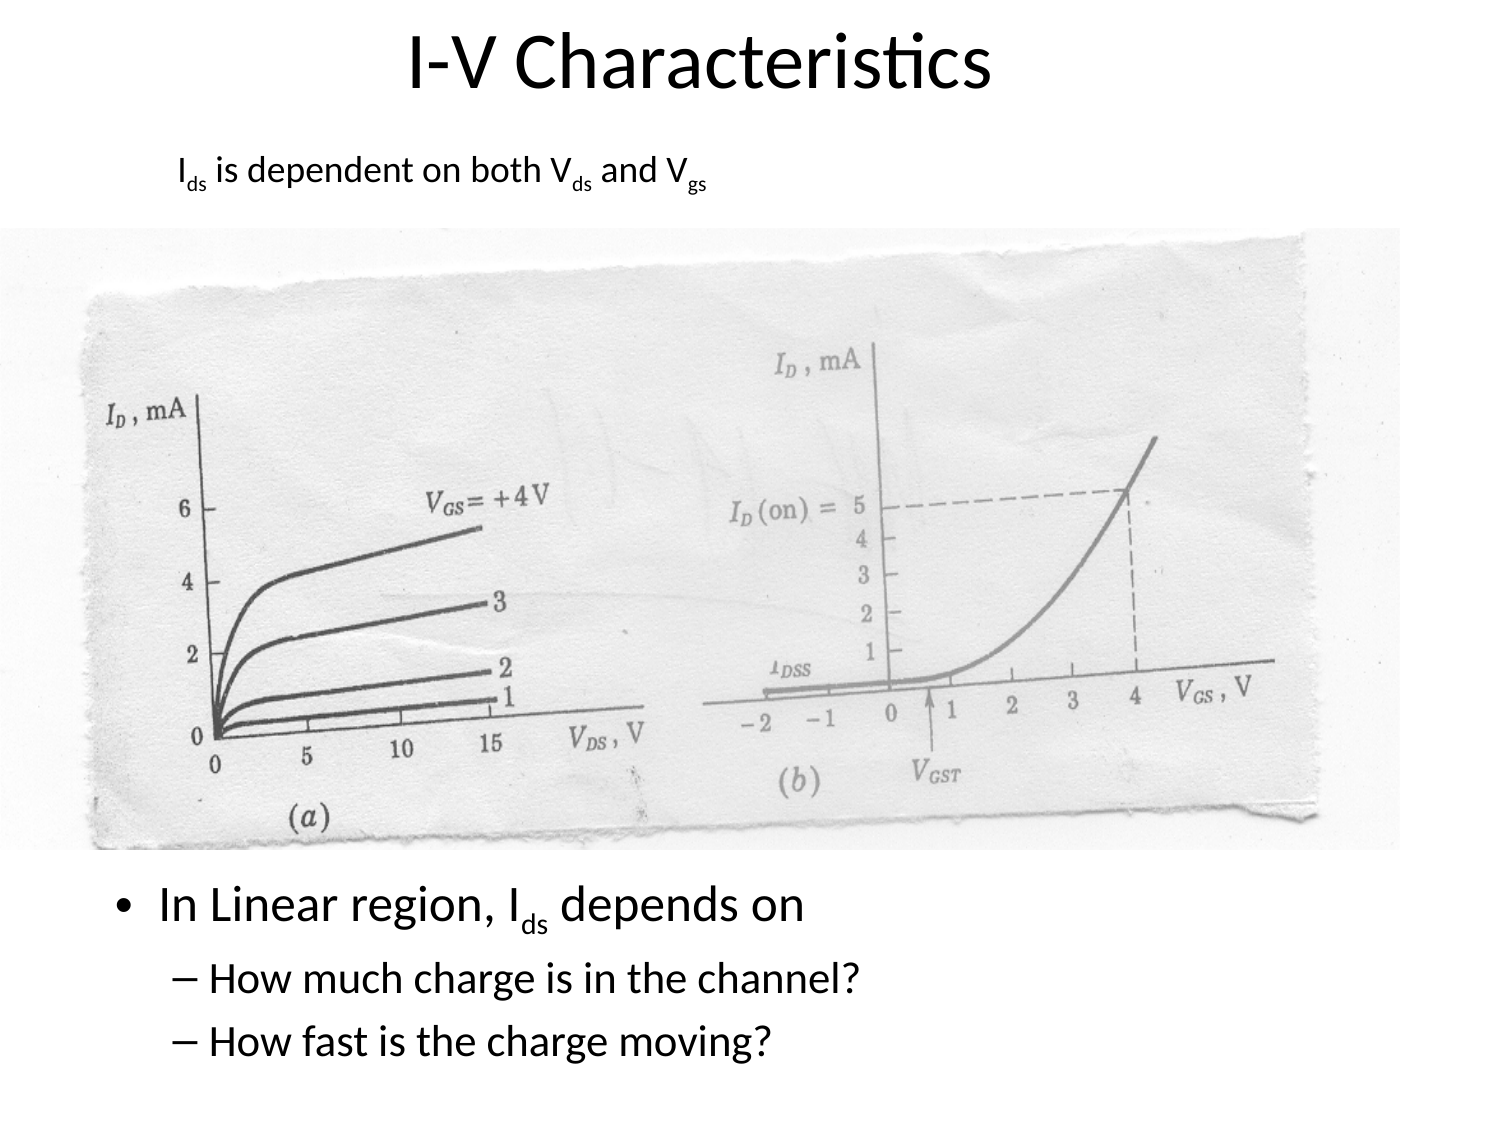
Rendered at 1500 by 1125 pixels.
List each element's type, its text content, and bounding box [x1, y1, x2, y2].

title I-V Characteristics [62, 0, 1338, 113]
picture [0, 228, 1400, 850]
list In Linear region, Ids depends on How much charge is in the channel? How fast is the charge moving? [99, 862, 1375, 1075]
text_box Ids is dependent on both Vds and Vgs [162, 137, 1313, 204]
